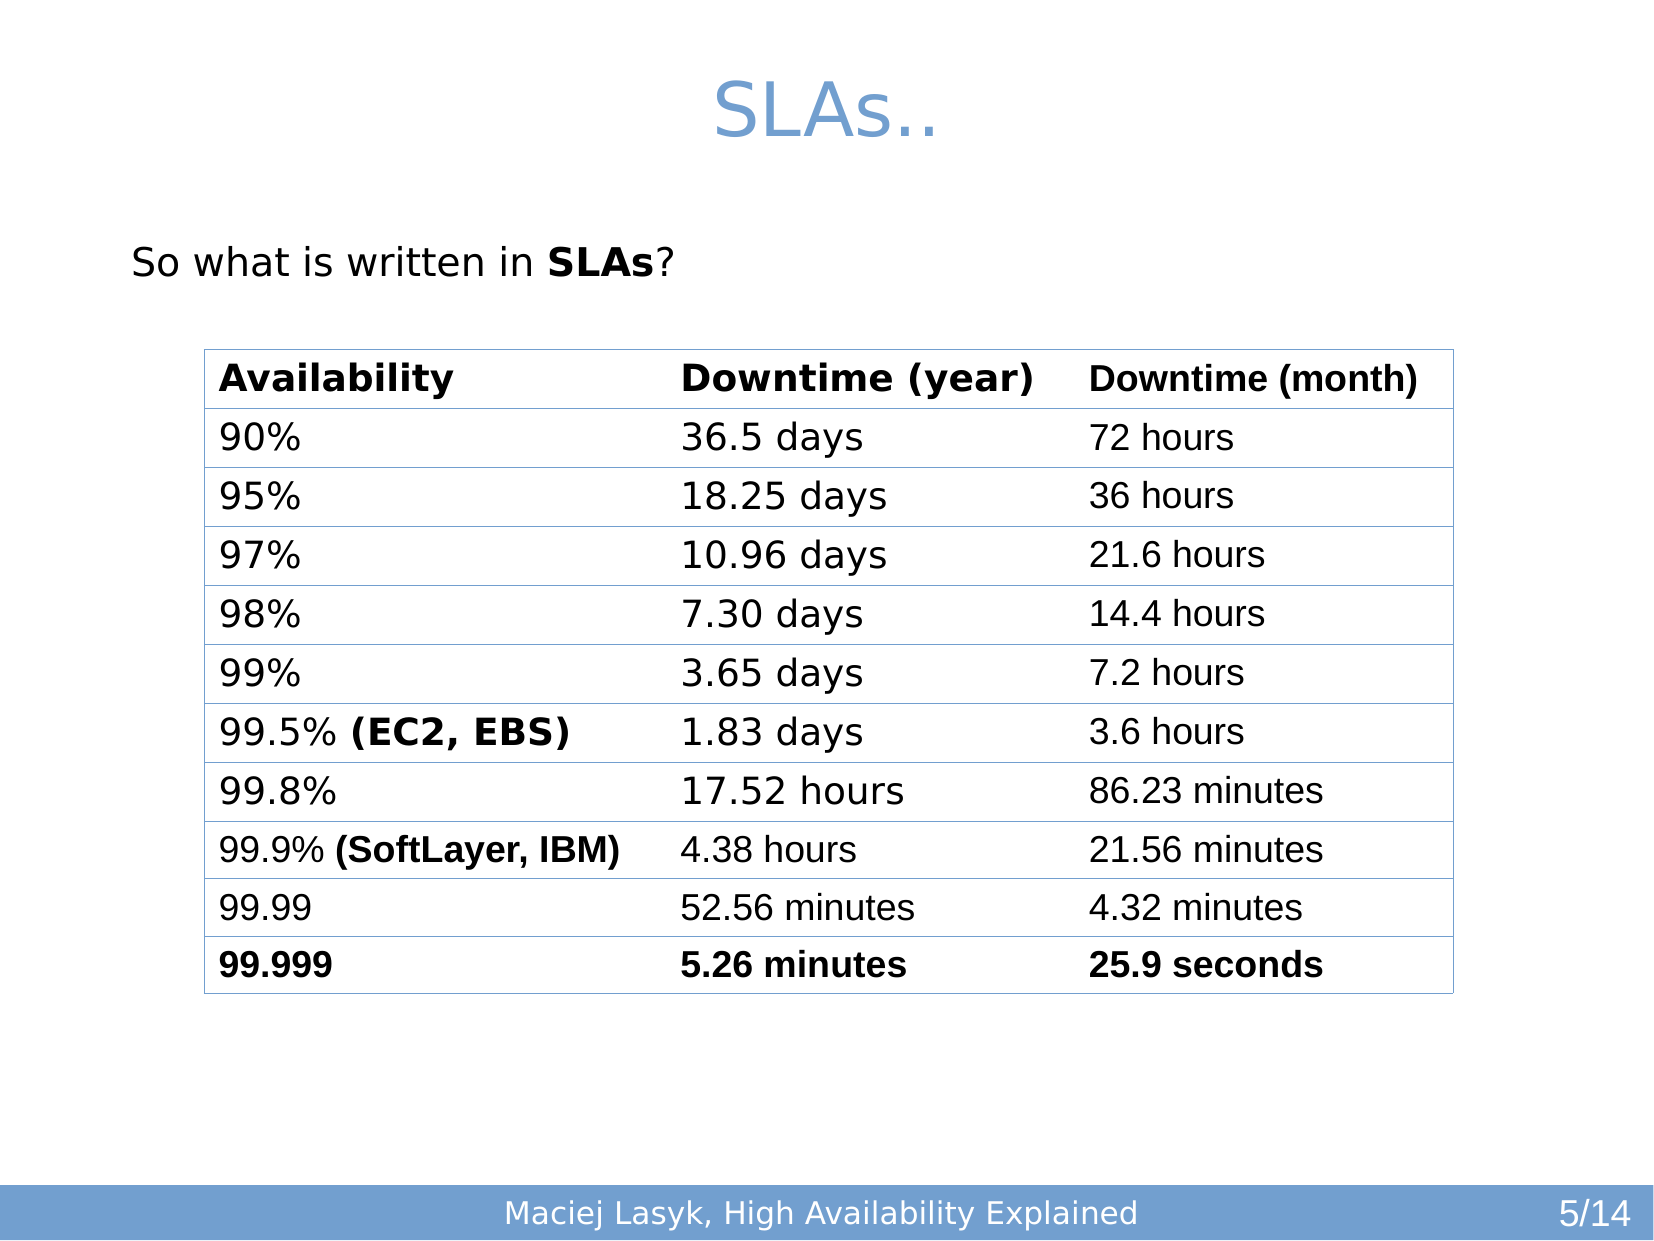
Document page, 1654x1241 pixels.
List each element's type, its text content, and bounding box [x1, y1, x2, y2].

table_cell 3.6 hours [1074, 704, 1453, 762]
table_cell 25.9 seconds [1074, 937, 1453, 993]
table_cell 99.99 [205, 879, 666, 936]
table_cell 17.52 hours [666, 763, 1074, 821]
table_cell 97% [205, 527, 666, 585]
table_cell 99% [205, 645, 666, 703]
table_cell 7.30 days [666, 586, 1074, 644]
text_box So what is written in SLAs? [116, 232, 691, 294]
table_cell 98% [205, 586, 666, 644]
table_cell 99.5% (EC2, EBS) [205, 704, 666, 762]
table_header Availability [205, 350, 666, 408]
text_box 5/14 [1533, 1185, 1647, 1241]
text_box SLAs.. [697, 60, 956, 163]
table_cell 1.83 days [666, 704, 1074, 762]
table_cell 36.5 days [666, 409, 1074, 467]
table_cell 4.38 hours [666, 822, 1074, 878]
table_cell 7.2 hours [1074, 645, 1453, 703]
table_cell 90% [205, 409, 666, 467]
table_cell 36 hours [1074, 468, 1453, 526]
table_header Downtime (month) [1074, 350, 1453, 408]
table_cell 86.23 minutes [1074, 763, 1453, 821]
table_cell 18.25 days [666, 468, 1074, 526]
table_cell 52.56 minutes [666, 879, 1074, 936]
table_cell 99.999 [205, 937, 666, 993]
table_cell 3.65 days [666, 645, 1074, 703]
table_cell 99.8% [205, 763, 666, 821]
table_cell 4.32 minutes [1074, 879, 1453, 936]
text_box Maciej Lasyk, High Availability Explained [489, 1188, 1165, 1240]
table_cell 72 hours [1074, 409, 1453, 467]
table_header Downtime (year) [666, 350, 1074, 408]
text_box [1647, 1185, 1654, 1241]
table_cell 10.96 days [666, 527, 1074, 585]
table_cell 14.4 hours [1074, 586, 1453, 644]
table_cell 21.6 hours [1074, 527, 1453, 585]
table_cell 95% [205, 468, 666, 526]
text_box [0, 1185, 1533, 1241]
table_cell 99.9% (SoftLayer, IBM) [205, 822, 666, 878]
table_cell 21.56 minutes [1074, 822, 1453, 878]
table_cell 5.26 minutes [666, 937, 1074, 993]
